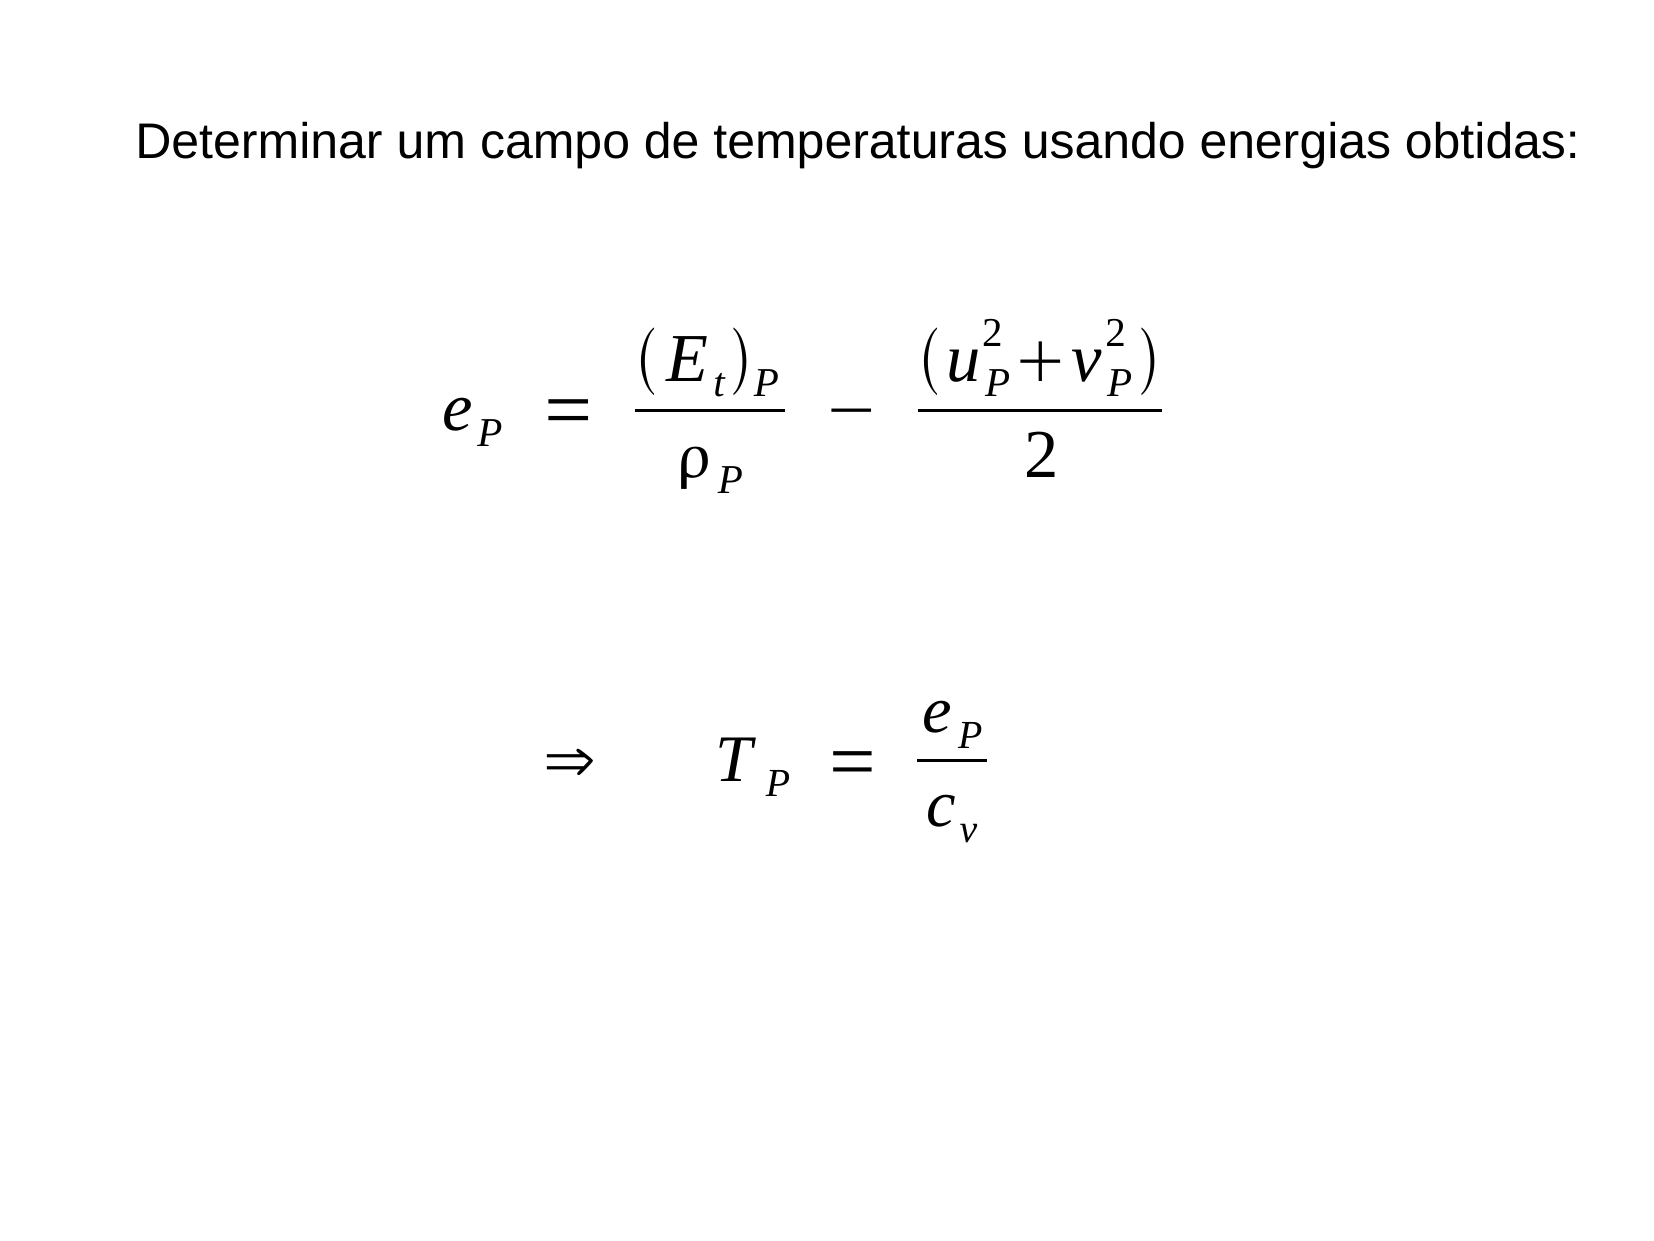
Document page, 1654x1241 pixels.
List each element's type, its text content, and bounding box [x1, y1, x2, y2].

text_box Determinar um campo de temperaturas usando energias obtidas: [120, 106, 1565, 177]
chart [435, 310, 1172, 502]
chart [531, 673, 997, 850]
